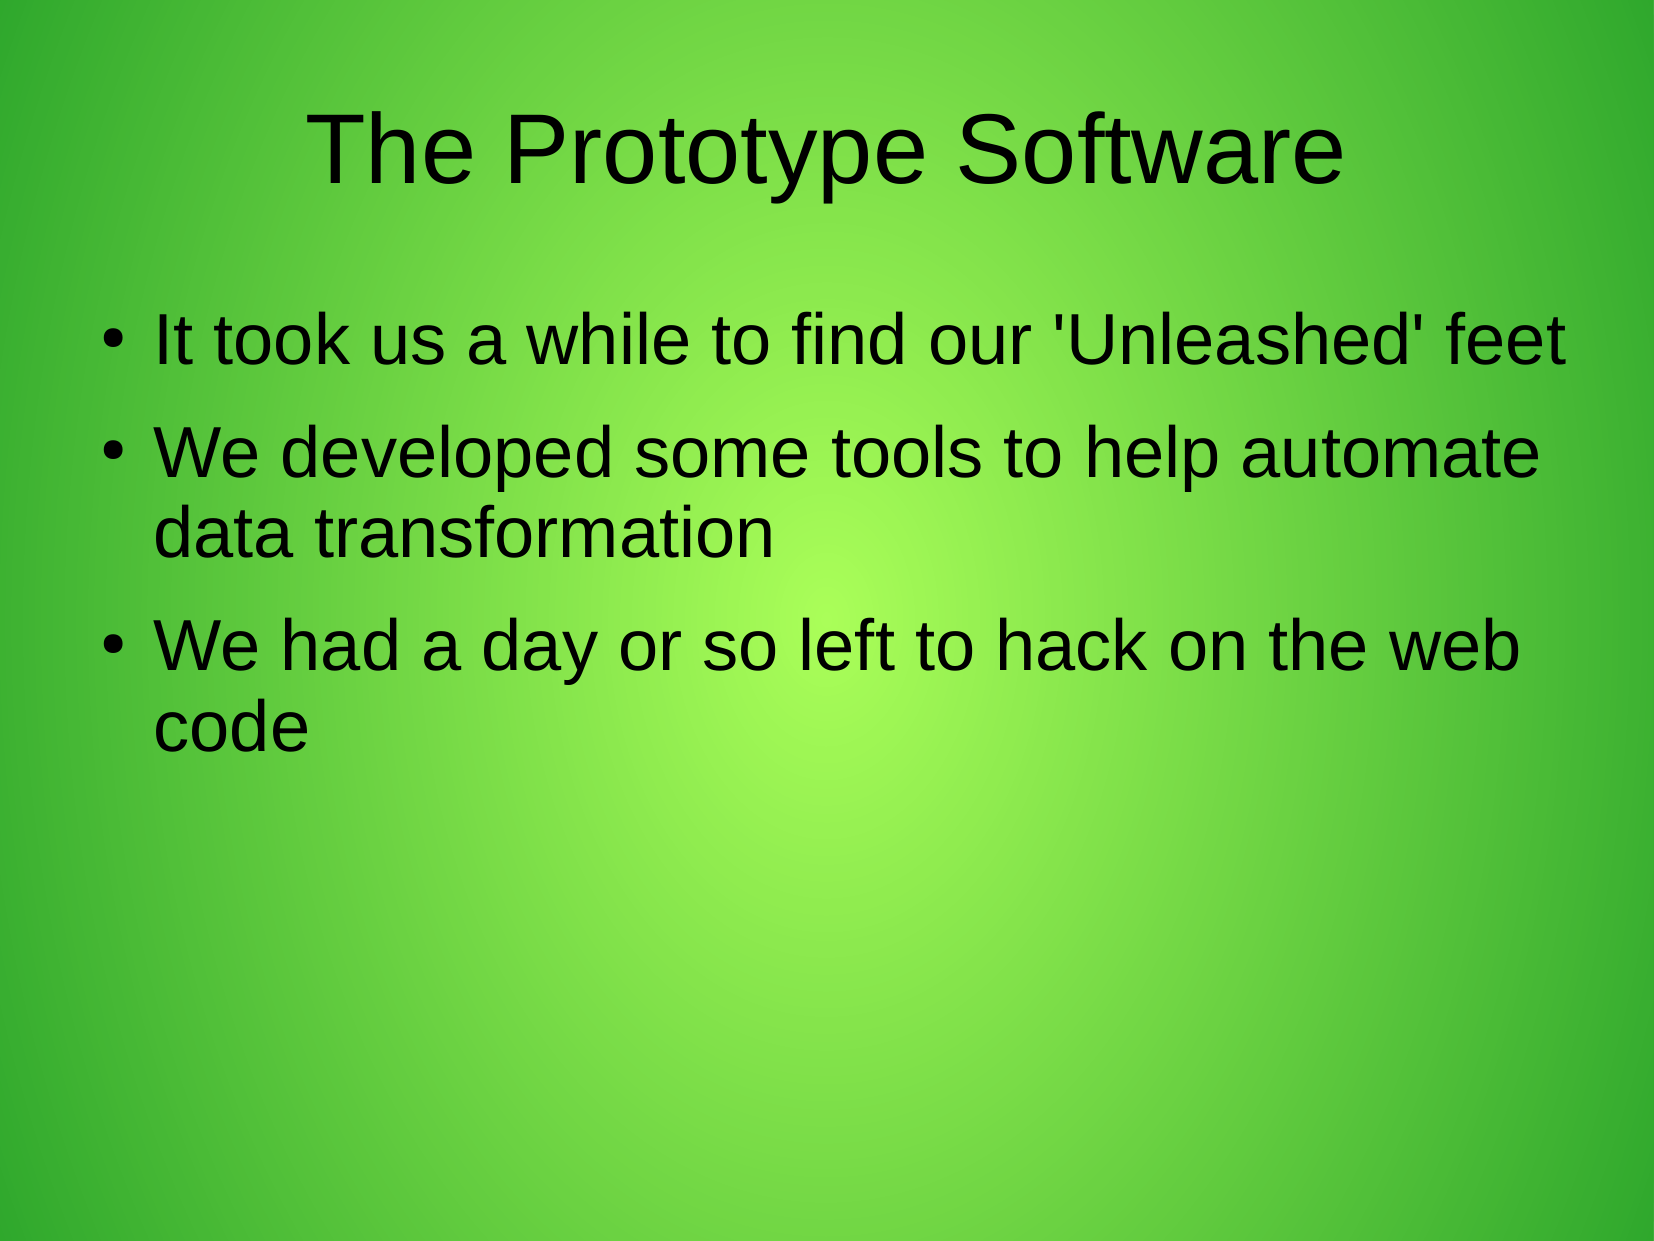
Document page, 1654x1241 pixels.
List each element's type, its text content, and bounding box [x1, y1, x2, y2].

title The Prototype Software [82, 47, 1571, 252]
list It took us a while to find our 'Unleashed' feet We developed some tools to help automate data transformation We had a day or so left to hack on the web code [82, 299, 1571, 1019]
